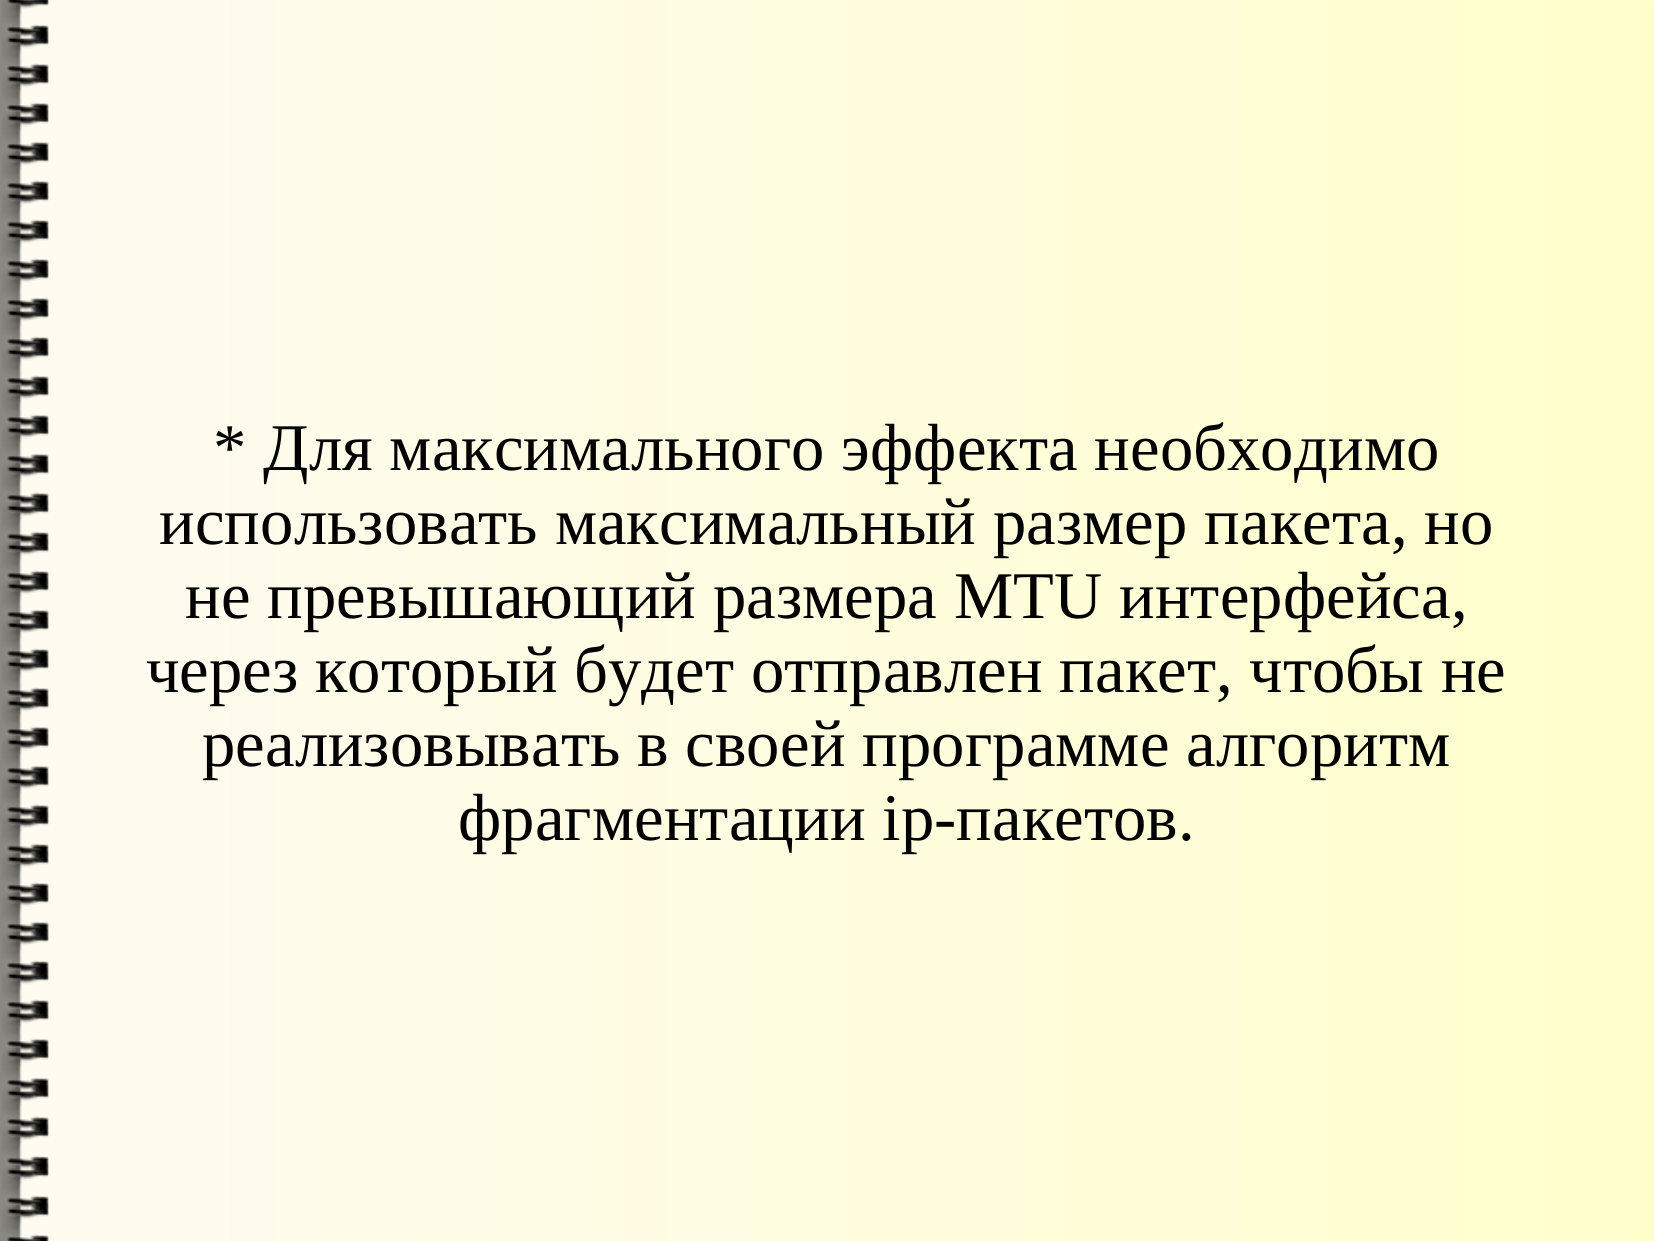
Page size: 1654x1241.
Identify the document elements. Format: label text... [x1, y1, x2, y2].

picture [0, 0, 1654, 1241]
subtitle * Для максимального эффекта необходимо использовать максимальный размер пакета, но не превышающий размера MTU интерфейса, через который будет отправлен пакет, чтобы не реализовывать в своей программе алгоритм фрагментации ip-пакетов. [121, 102, 1534, 1164]
